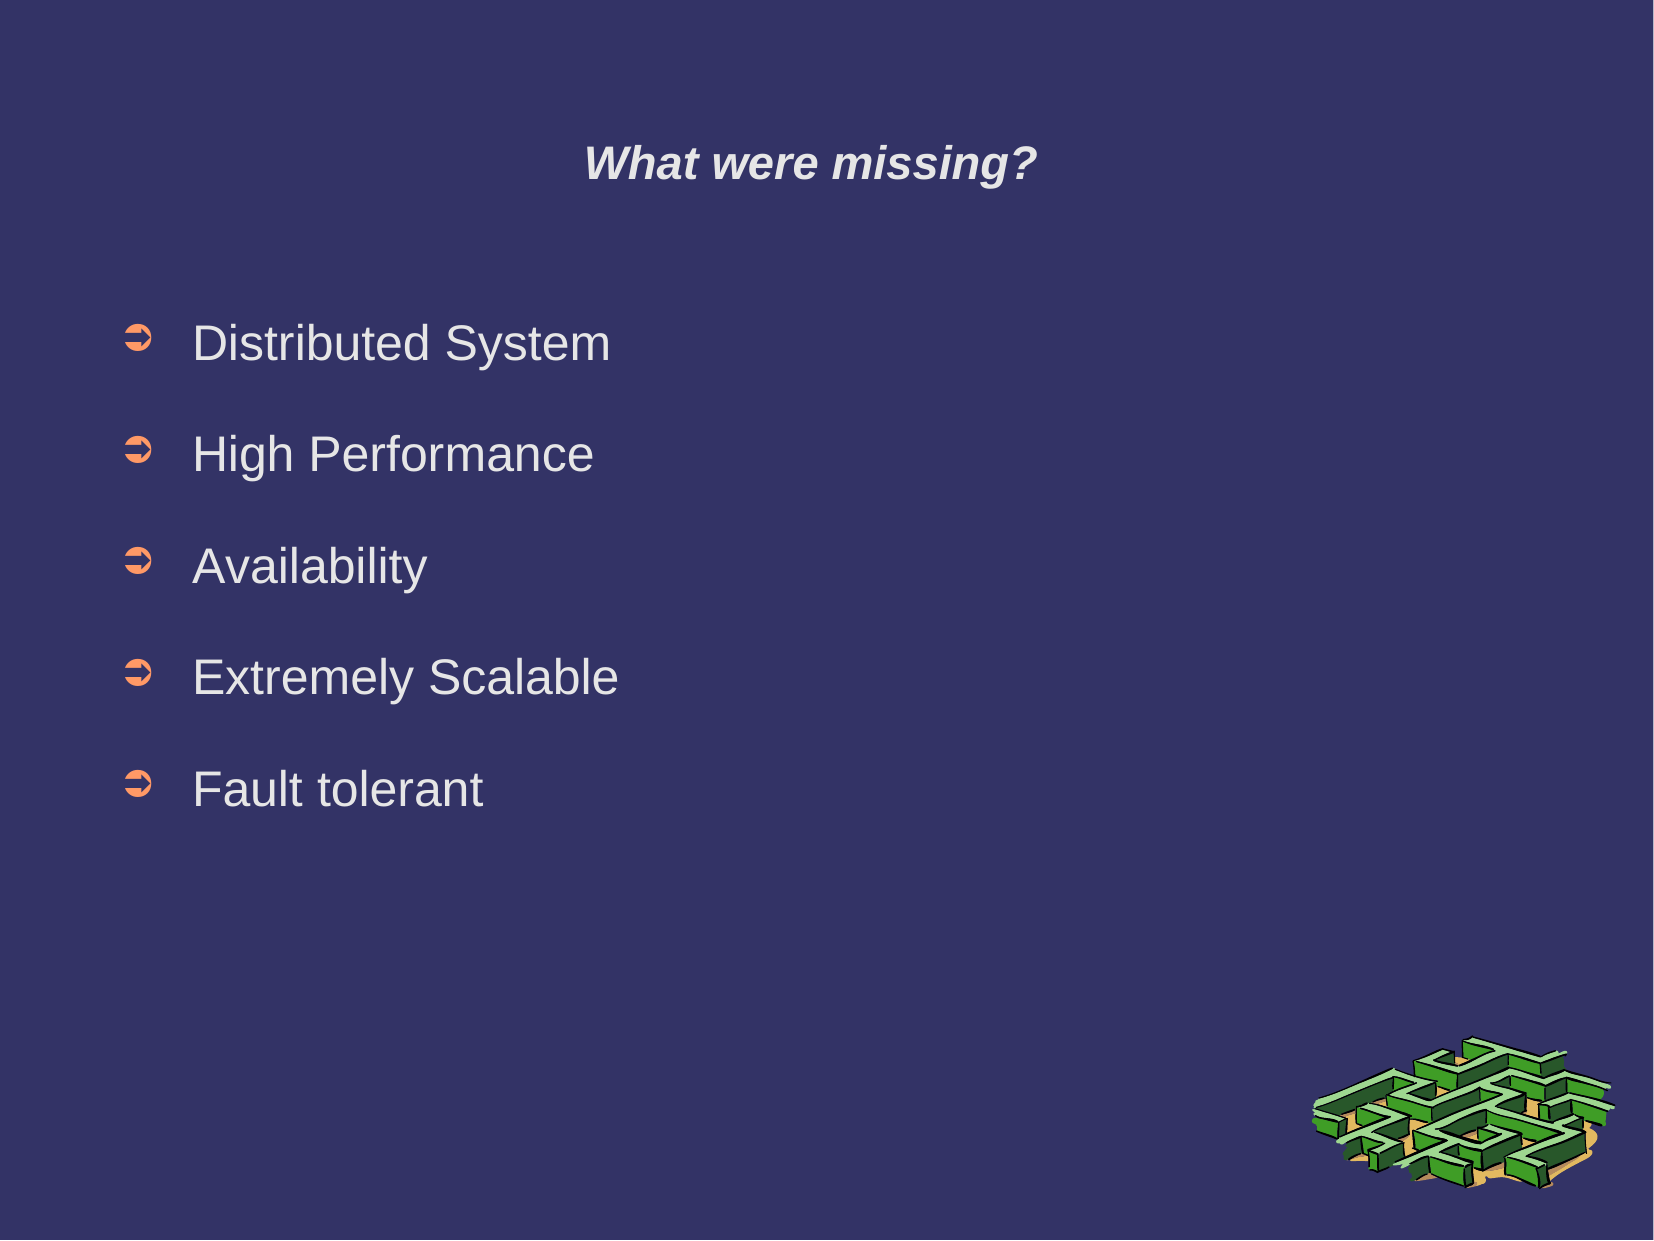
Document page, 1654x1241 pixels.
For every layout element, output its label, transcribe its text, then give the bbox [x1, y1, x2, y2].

title What were missing? [105, 60, 1518, 268]
list Distributed System High Performance Availability Extremely Scalable Fault tolerant [109, 315, 1501, 1141]
